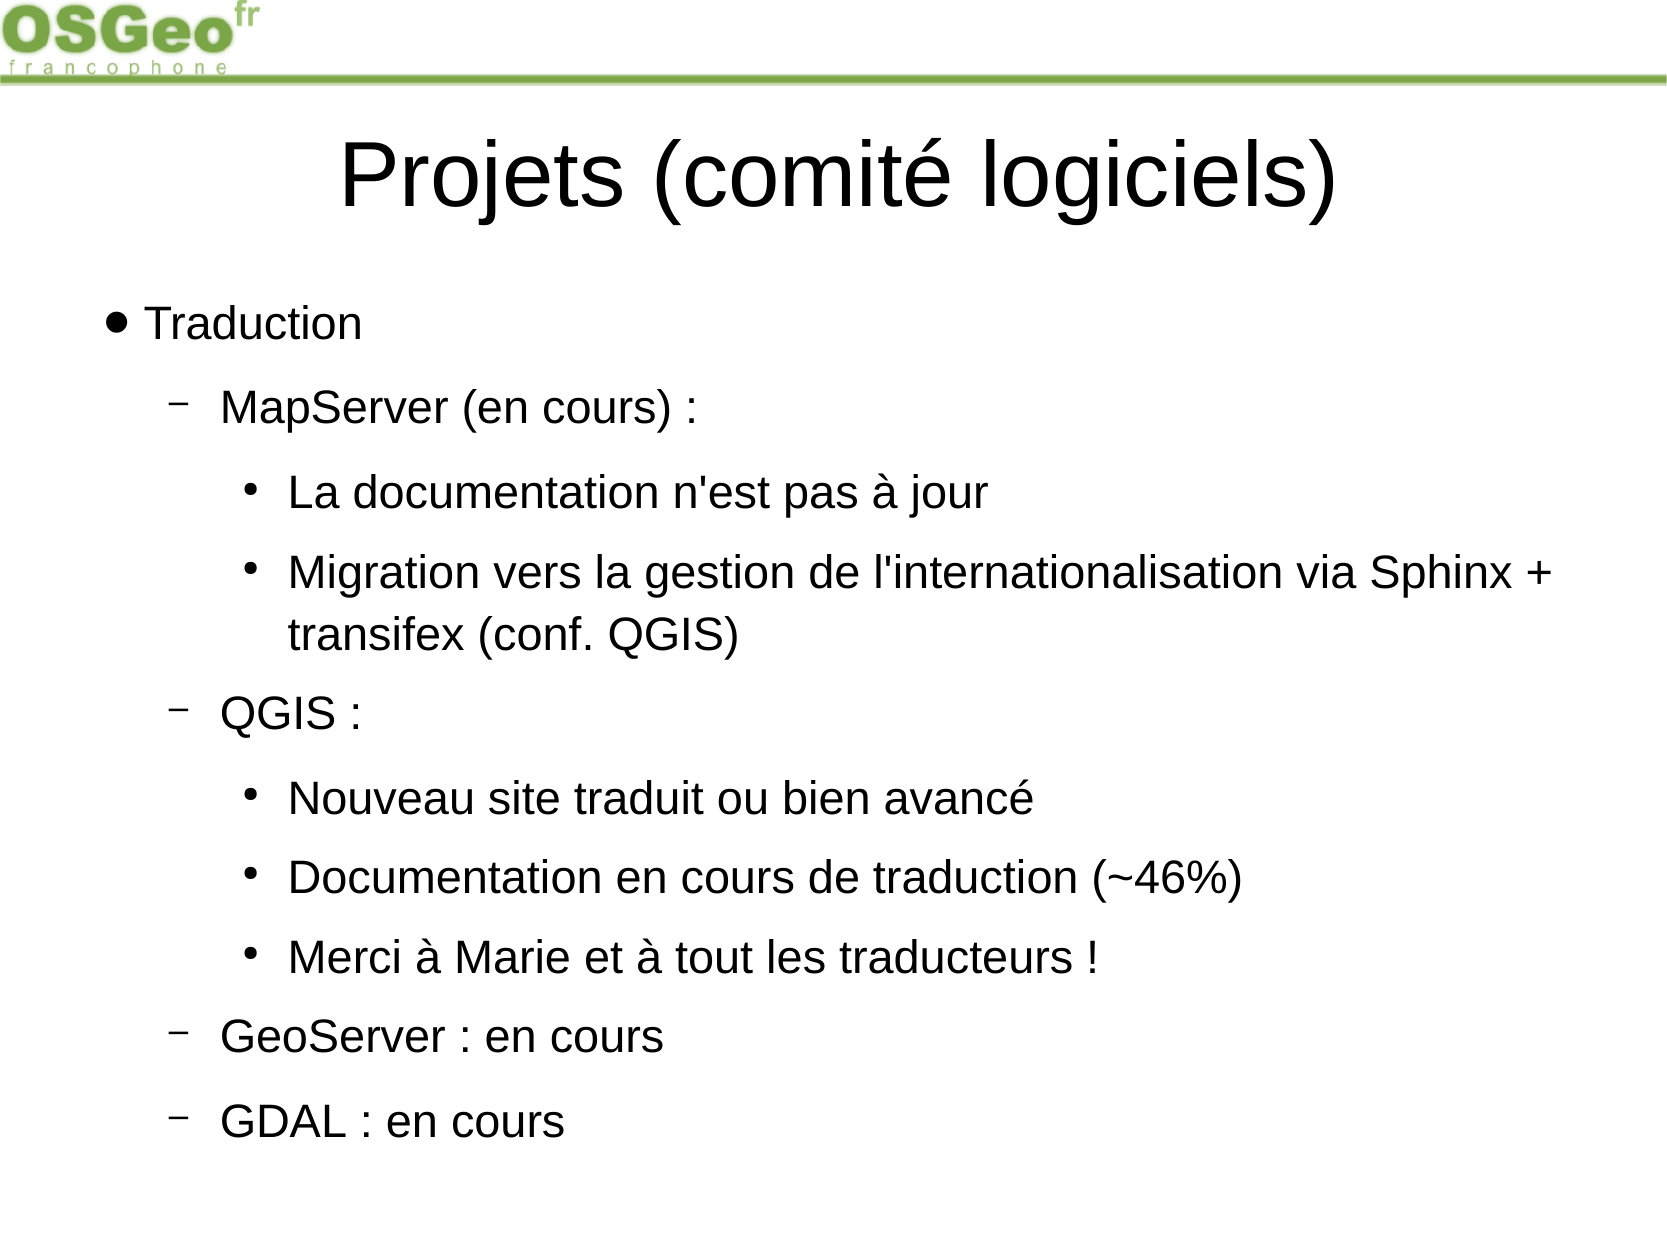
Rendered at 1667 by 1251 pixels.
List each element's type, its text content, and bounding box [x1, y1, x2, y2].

picture [1596, 74, 1667, 86]
list Traduction MapServer (en cours) : La documentation n'est pas à jour Migration vers la gestion de l'internationalisation via Sphinx + transifex (conf. QGIS) QGIS : Nouveau site traduit ou bien avancé Documentation en cours de traduction (~46%) Merci à Marie et à tout les traducteurs ! GeoServer : en cours GDAL : en cours [77, 280, 1590, 1162]
picture [0, 0, 260, 86]
title Projets (comité logiciels) [83, 63, 1596, 264]
